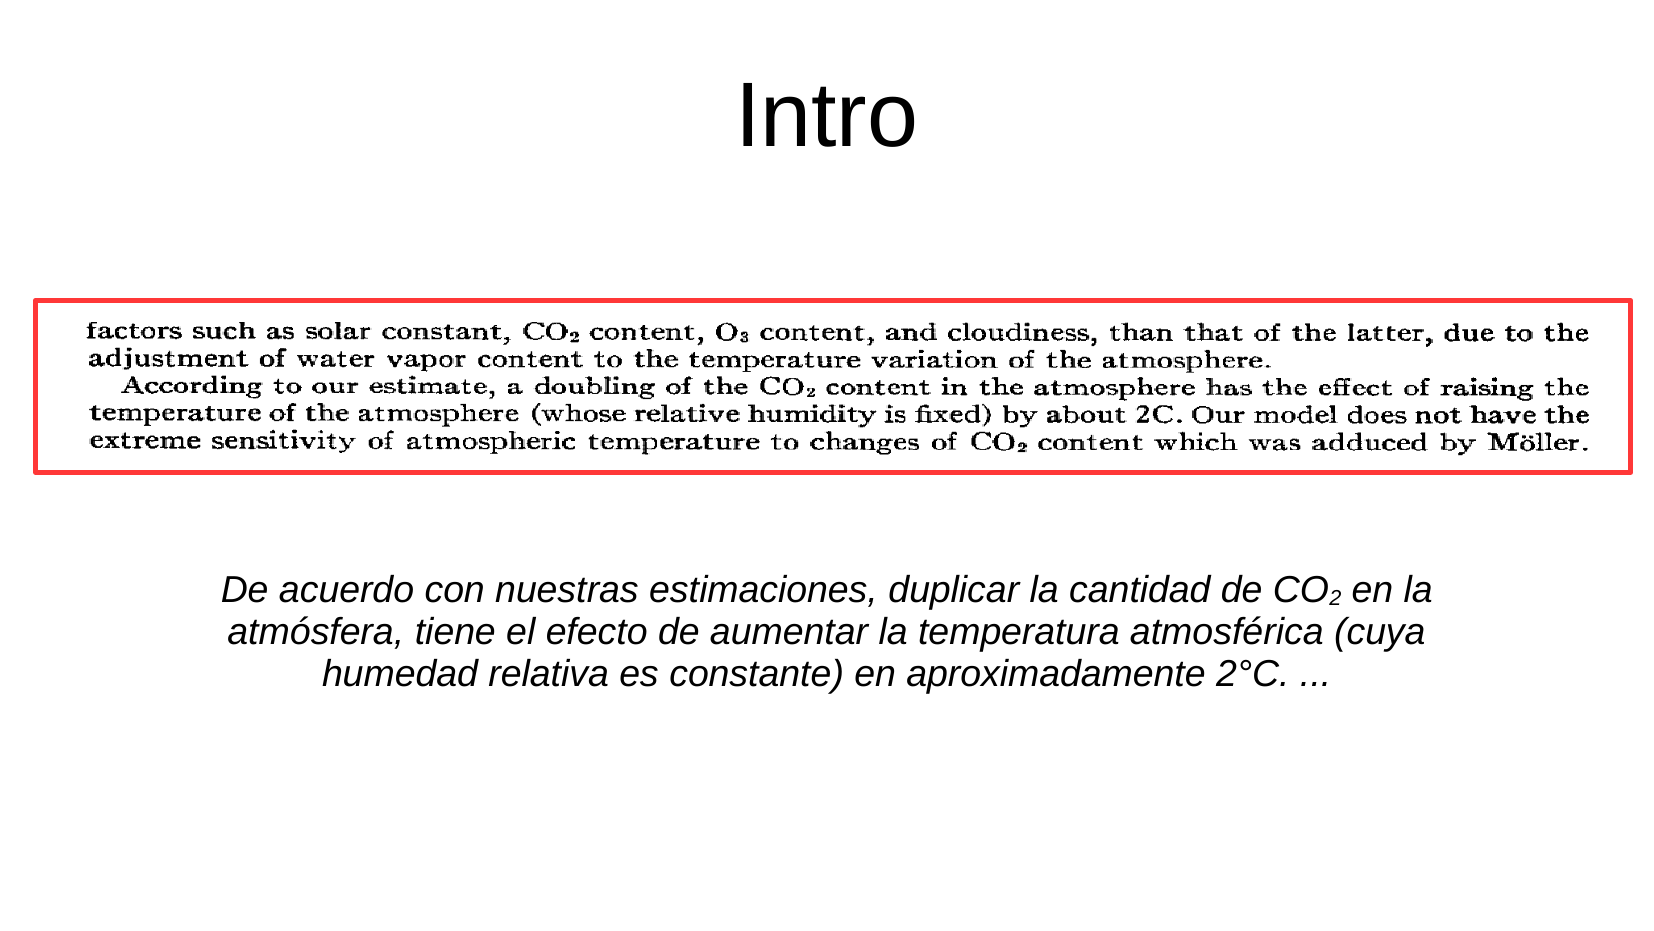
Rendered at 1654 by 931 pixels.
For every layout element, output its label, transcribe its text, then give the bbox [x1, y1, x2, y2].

text_box De acuerdo con nuestras estimaciones, duplicar la cantidad de CO2 en la atmósfera, tiene el efecto de aumentar la temperatura atmosférica (cuya humedad relativa es constante) en aproximadamente 2°C. ... [147, 561, 1506, 702]
picture [70, 322, 1626, 470]
title Intro [82, 37, 1571, 193]
